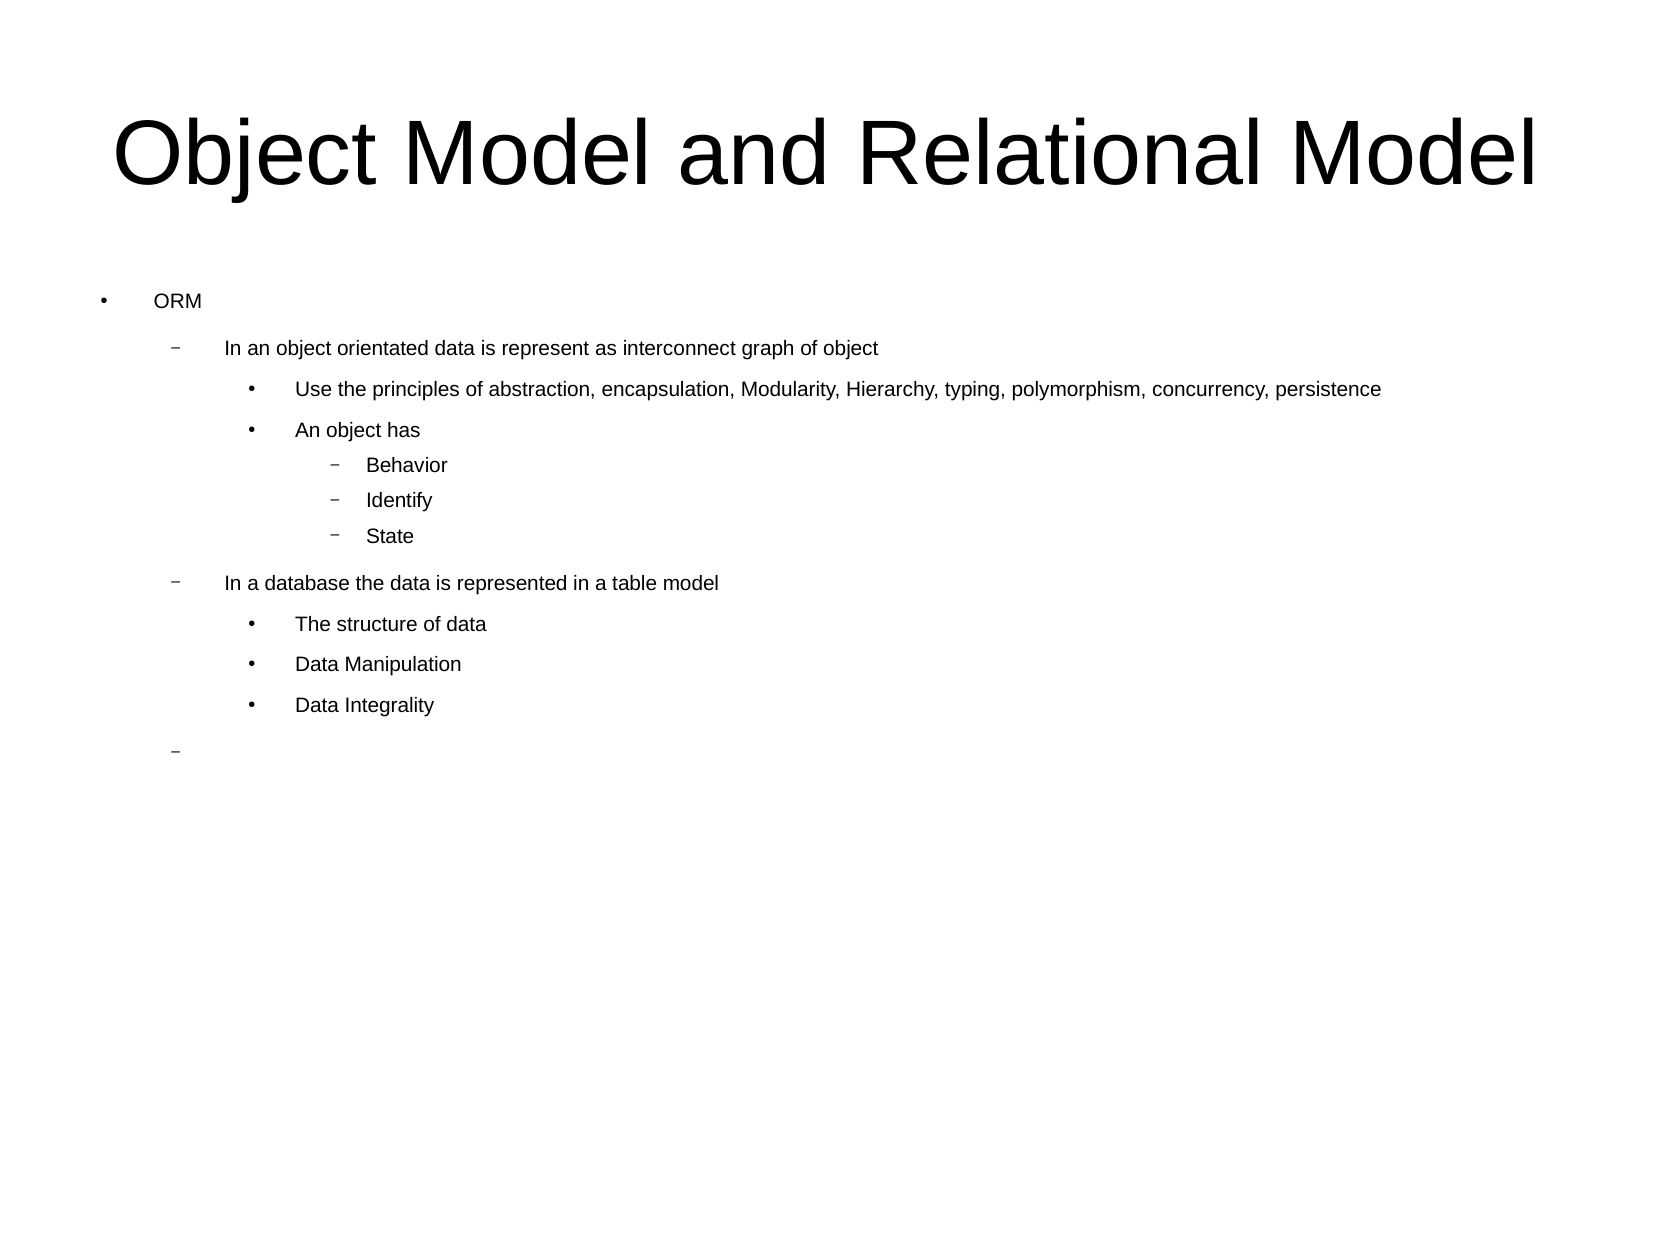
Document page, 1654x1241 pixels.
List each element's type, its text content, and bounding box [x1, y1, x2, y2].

title Object Model and Relational Model [82, 49, 1571, 257]
list ORM In an object orientated data is represent as interconnect graph of object Use the principles of abstraction, encapsulation, Modularity, Hierarchy, typing, polymorphism, concurrency, persistence An object has Behavior Identify State In a database the data is represented in a table model The structure of data Data Manipulation Data Integrality [82, 290, 1571, 1010]
